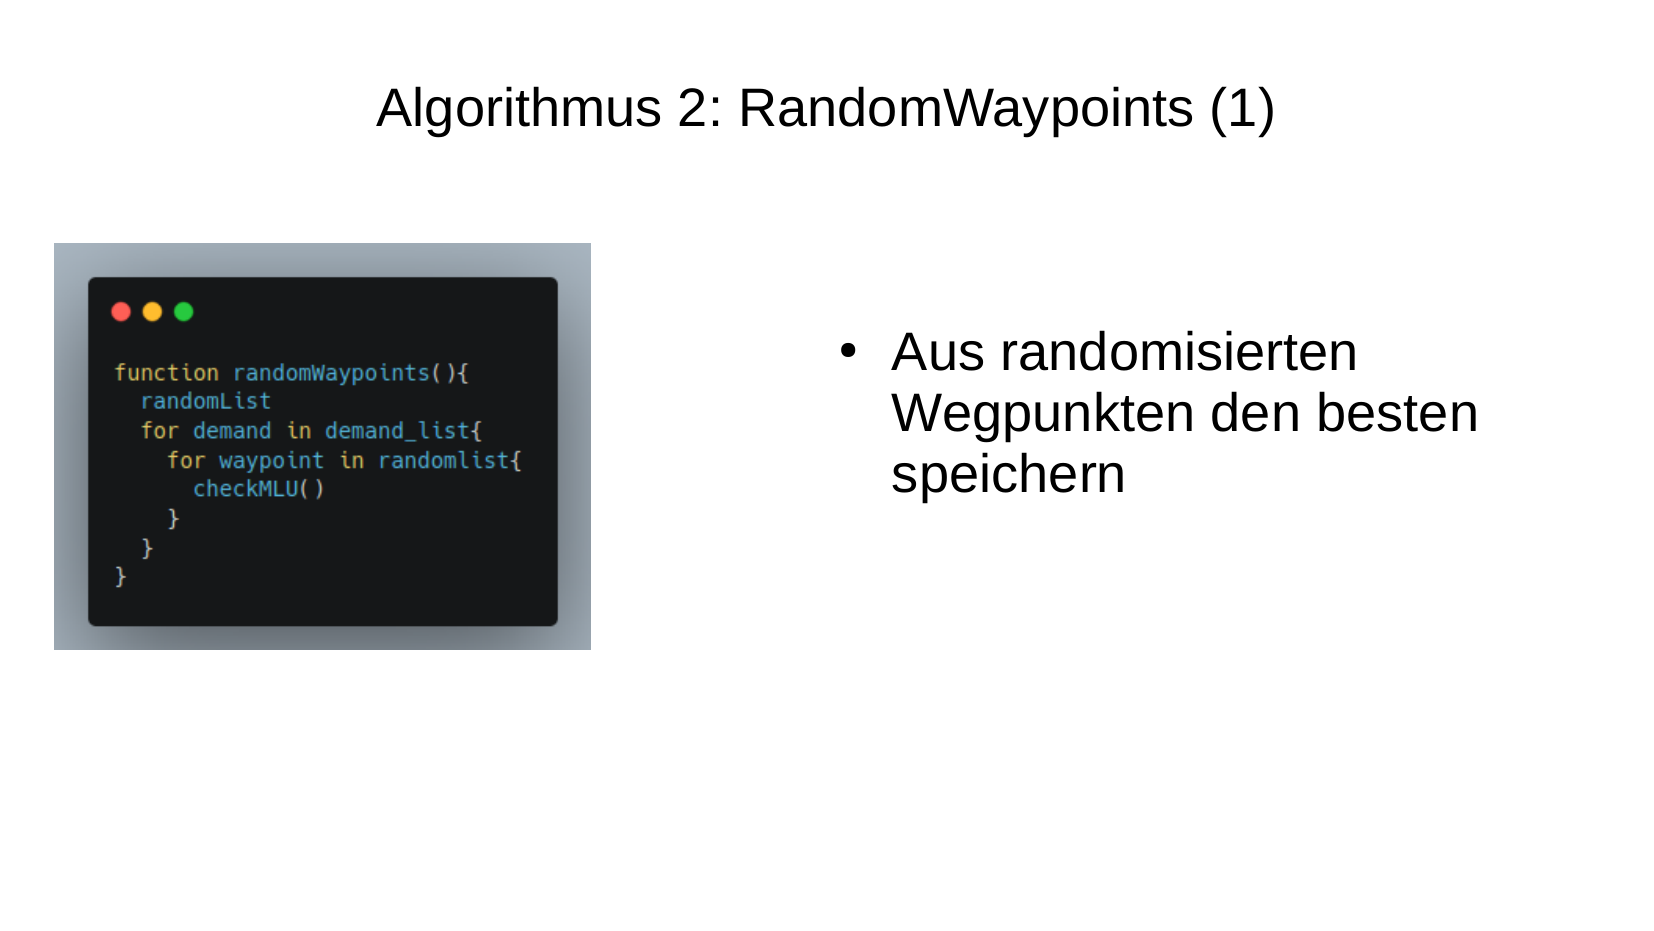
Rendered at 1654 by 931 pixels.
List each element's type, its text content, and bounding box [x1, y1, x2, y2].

picture [54, 243, 591, 650]
list Aus randomisierten Wegpunkten den besten speichern [820, 217, 1565, 758]
title Algorithmus 2: RandomWaypoints (1) [82, 29, 1571, 185]
